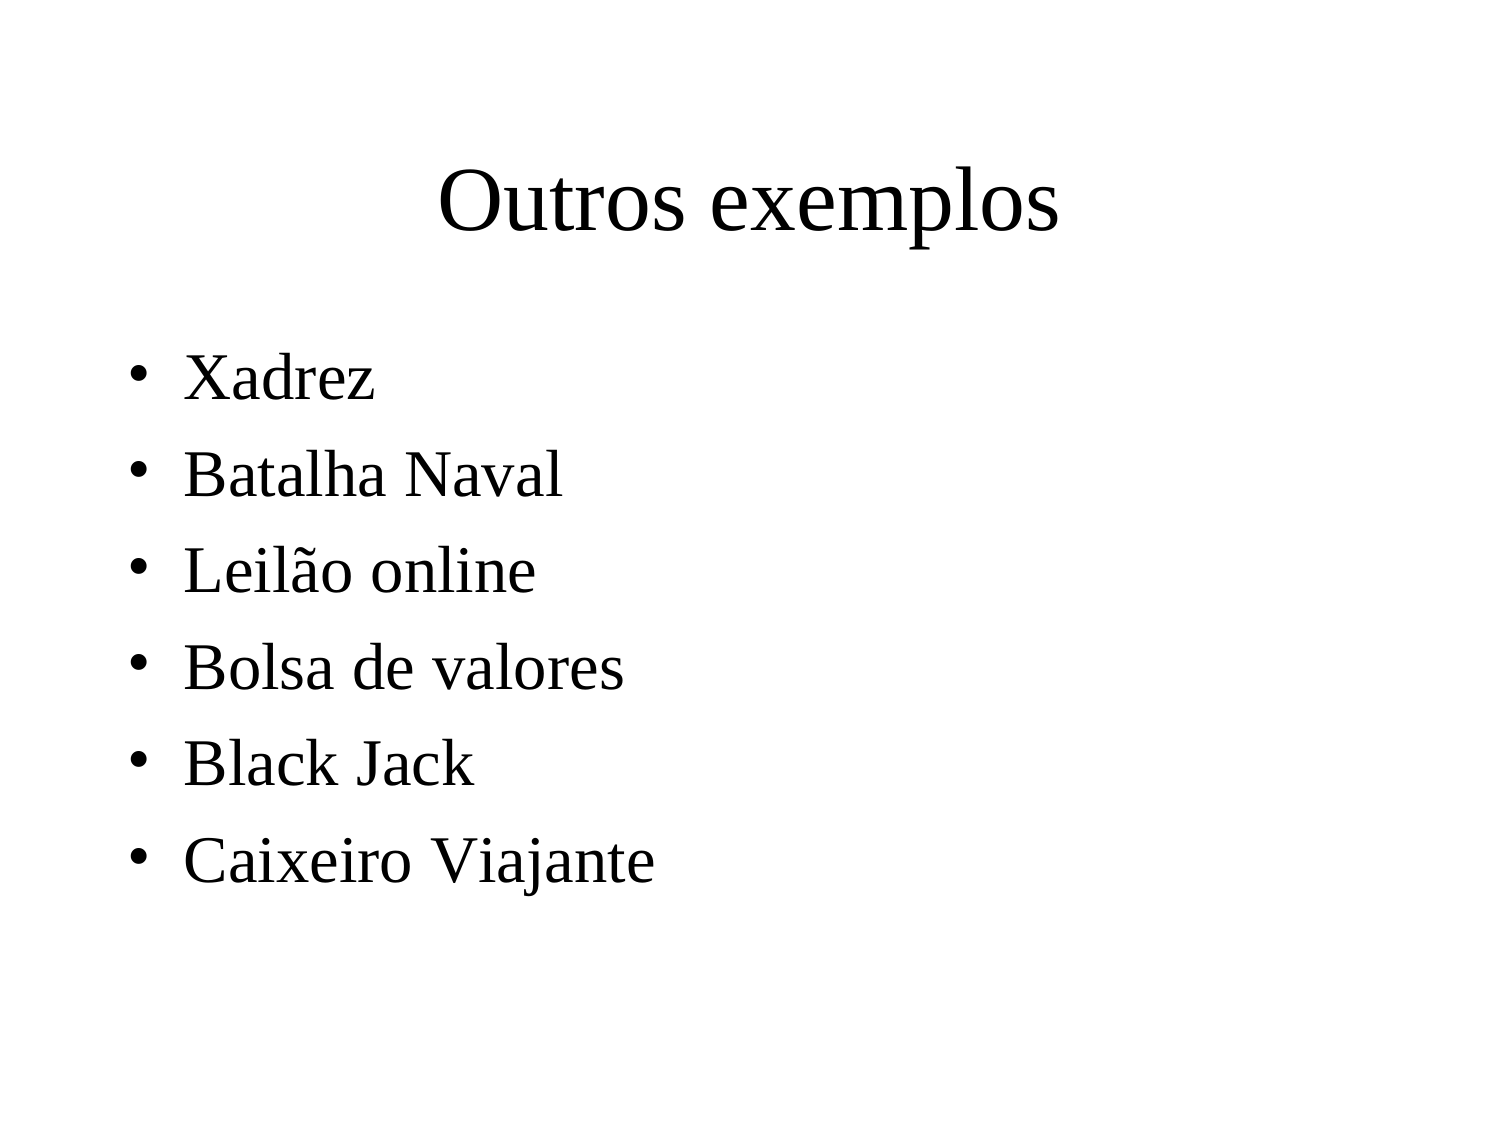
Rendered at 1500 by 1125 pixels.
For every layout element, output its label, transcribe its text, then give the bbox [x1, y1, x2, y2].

list Xadrez Batalha Naval Leilão online Bolsa de valores Black Jack Caixeiro Viajante [112, 324, 1388, 1020]
title Outros exemplos [112, 76, 1388, 312]
